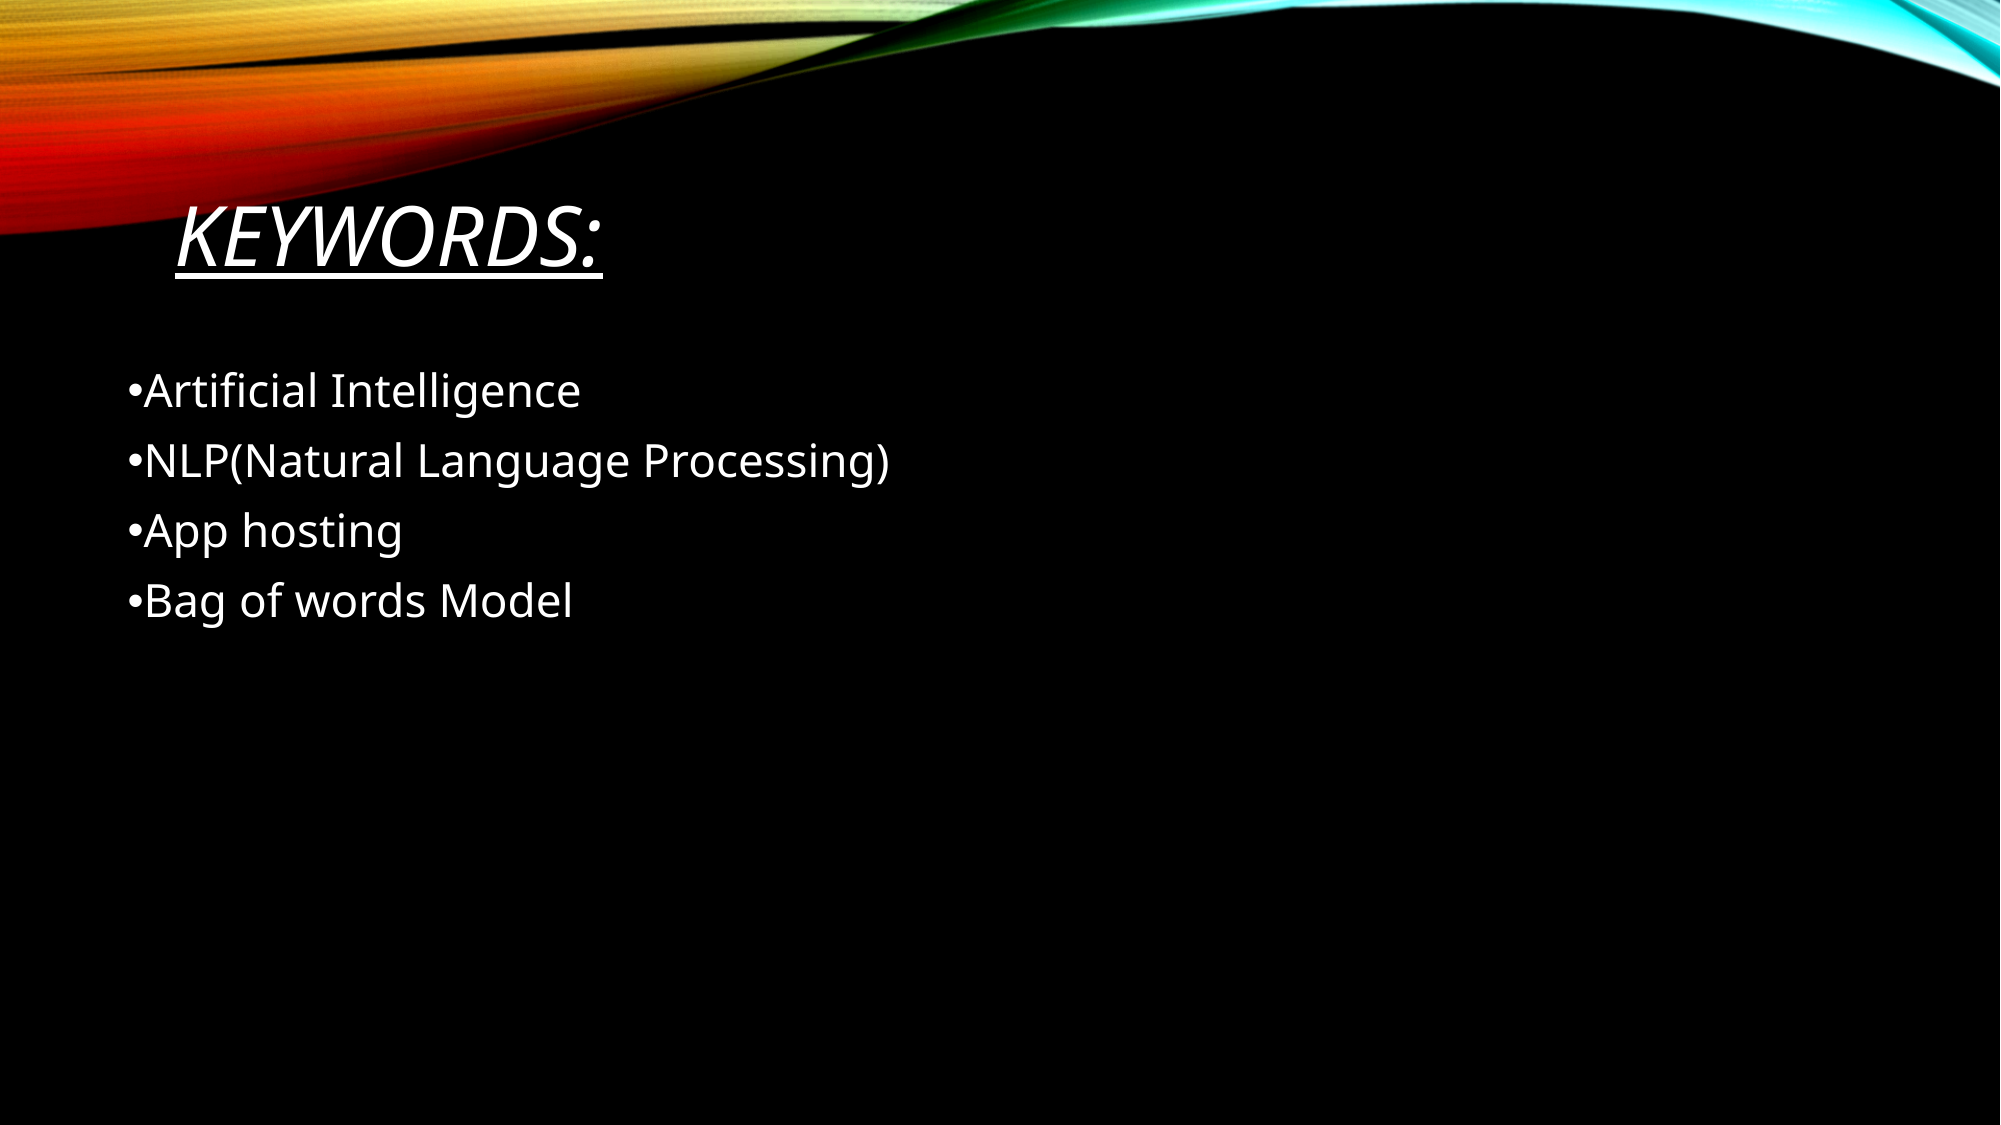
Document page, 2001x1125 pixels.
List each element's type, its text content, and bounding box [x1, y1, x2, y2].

title Keywords: [159, 174, 1127, 304]
list Artificial Intelligence NLP(Natural Language Processing) App hosting Bag of words Model [112, 360, 1888, 1021]
